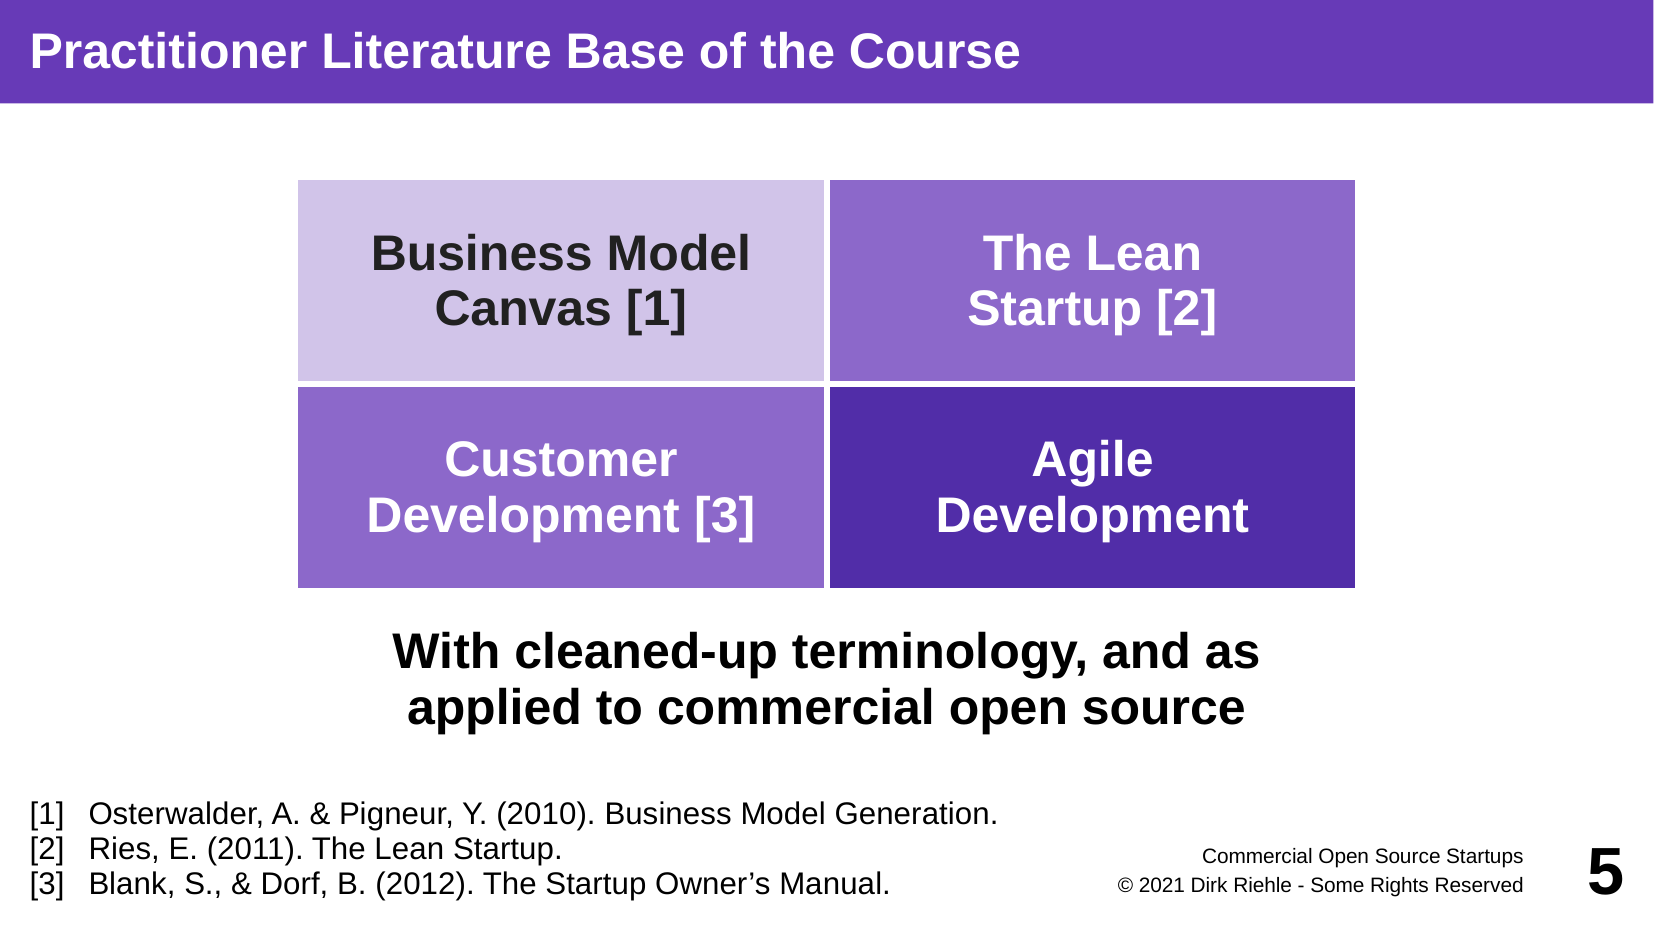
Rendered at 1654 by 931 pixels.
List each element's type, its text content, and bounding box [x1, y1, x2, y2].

text_box Agile Development [826, 383, 1359, 590]
text_box With cleaned-up terminology, and as applied to commercial open source [295, 590, 1359, 768]
text_box Business Model Canvas [1] [295, 177, 826, 383]
text_box [1] Osterwalder, A. & Pigneur, Y. (2010). Business Model Generation. [2] Ries, E. (2011). The Lean Startup. [3] Blank, S., & Dorf, B. (2012). The Startup Owner’s Manual. [0, 752, 1063, 931]
title Practitioner Literature Base of the Course [0, 0, 1654, 104]
text_box The Lean Startup [2] [826, 177, 1359, 383]
text_box Customer Development [3] [295, 383, 826, 590]
